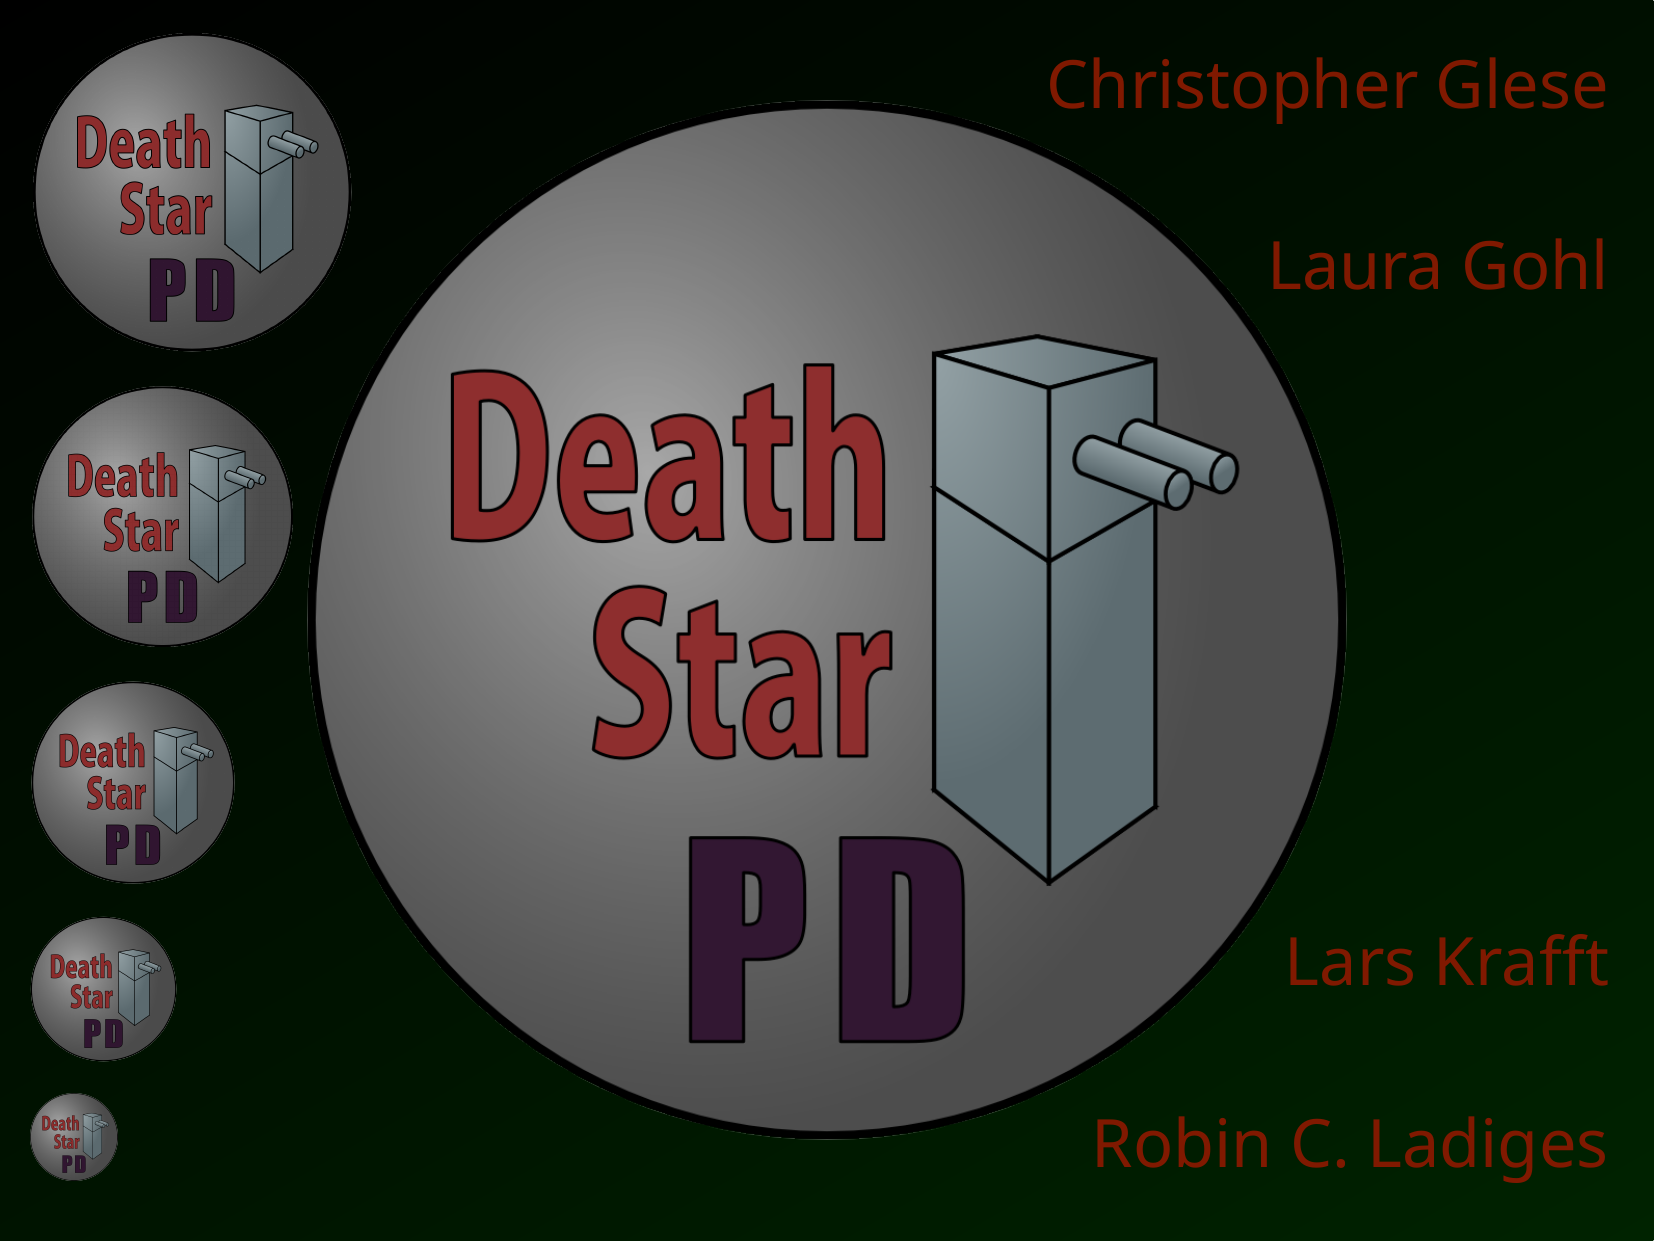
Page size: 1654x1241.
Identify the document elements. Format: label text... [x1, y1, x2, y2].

picture [29, 679, 237, 886]
picture [29, 915, 178, 1063]
text_box Christopher Glese Laura Gohl [927, 29, 1625, 334]
picture [29, 29, 1359, 1152]
text_box Lars Krafft Robin C. Ladiges [915, 907, 1625, 1211]
picture [29, 1092, 119, 1182]
